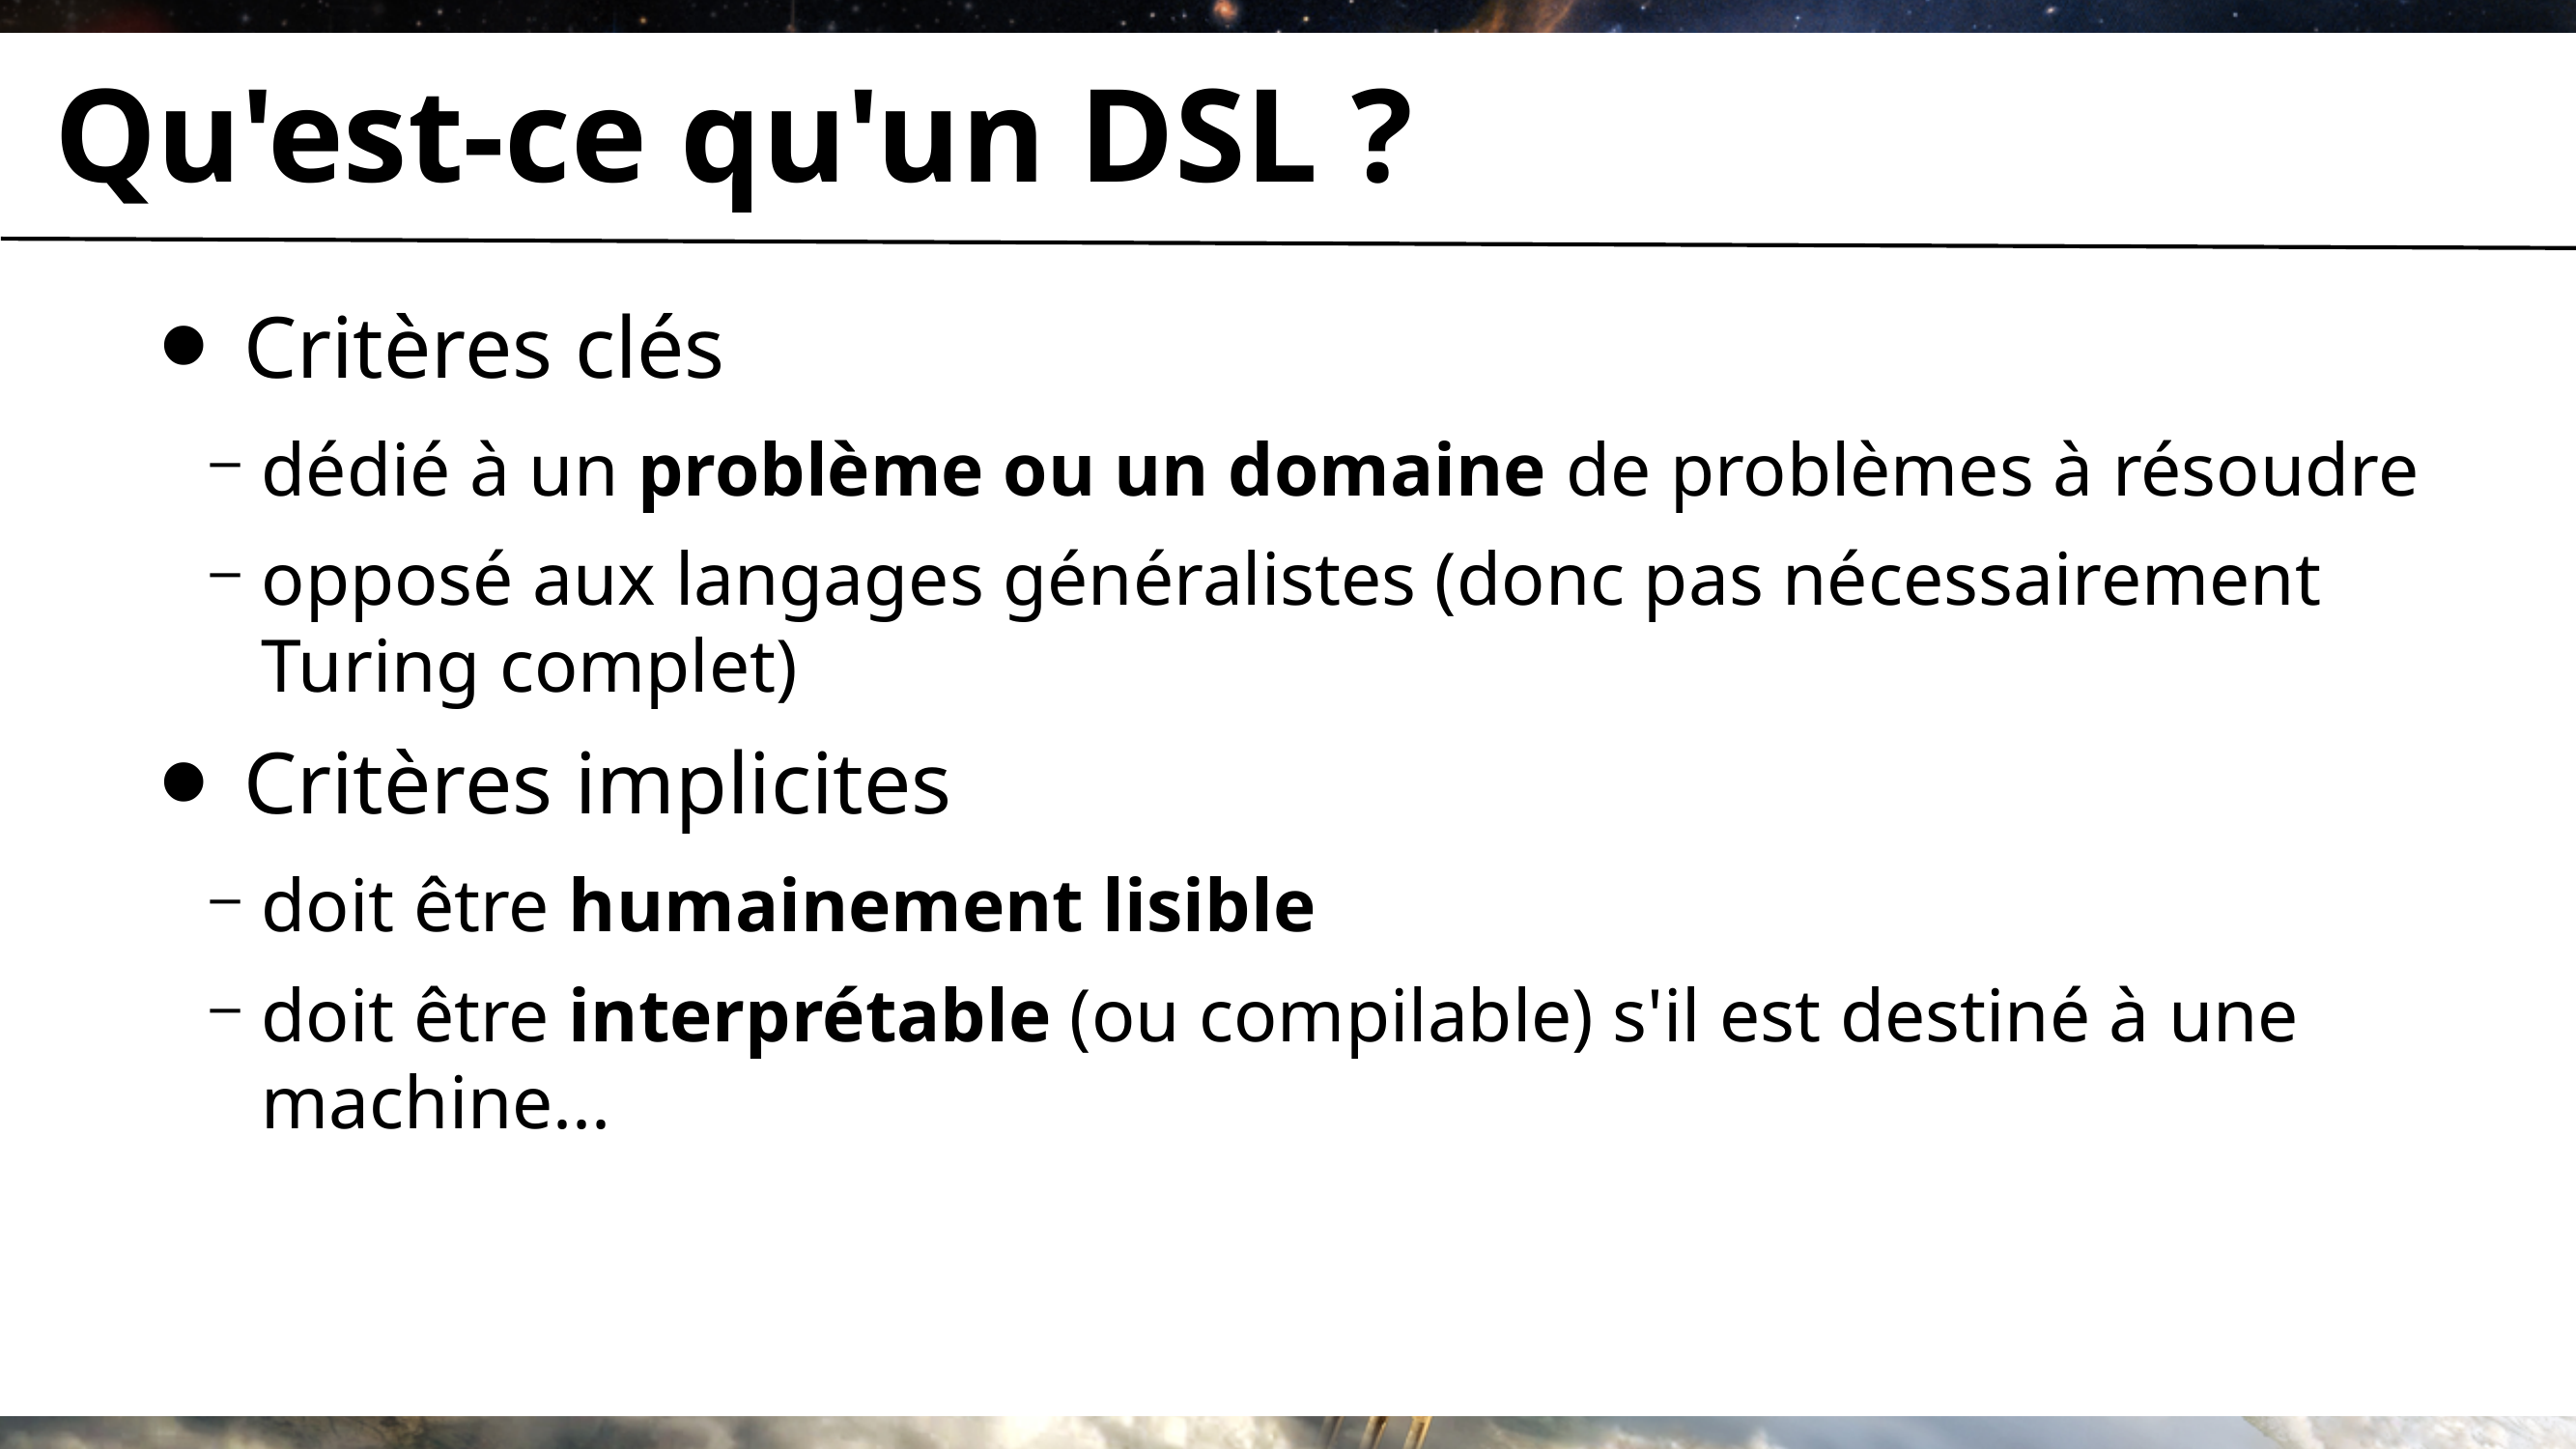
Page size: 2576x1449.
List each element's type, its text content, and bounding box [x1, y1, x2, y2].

picture [0, 1416, 2576, 1449]
list Critères clés dédié à un problème ou un domaine de problèmes à résoudre opposé aux langages généralistes (donc pas nécessairement Turing complet) Critères implicites doit être humainement lisible doit être interprétable (ou compilable) s'il est destiné à une machine... [116, 285, 2457, 1387]
title Qu'est-ce qu'un DSL ? [45, 12, 2528, 250]
picture [0, 0, 2576, 33]
